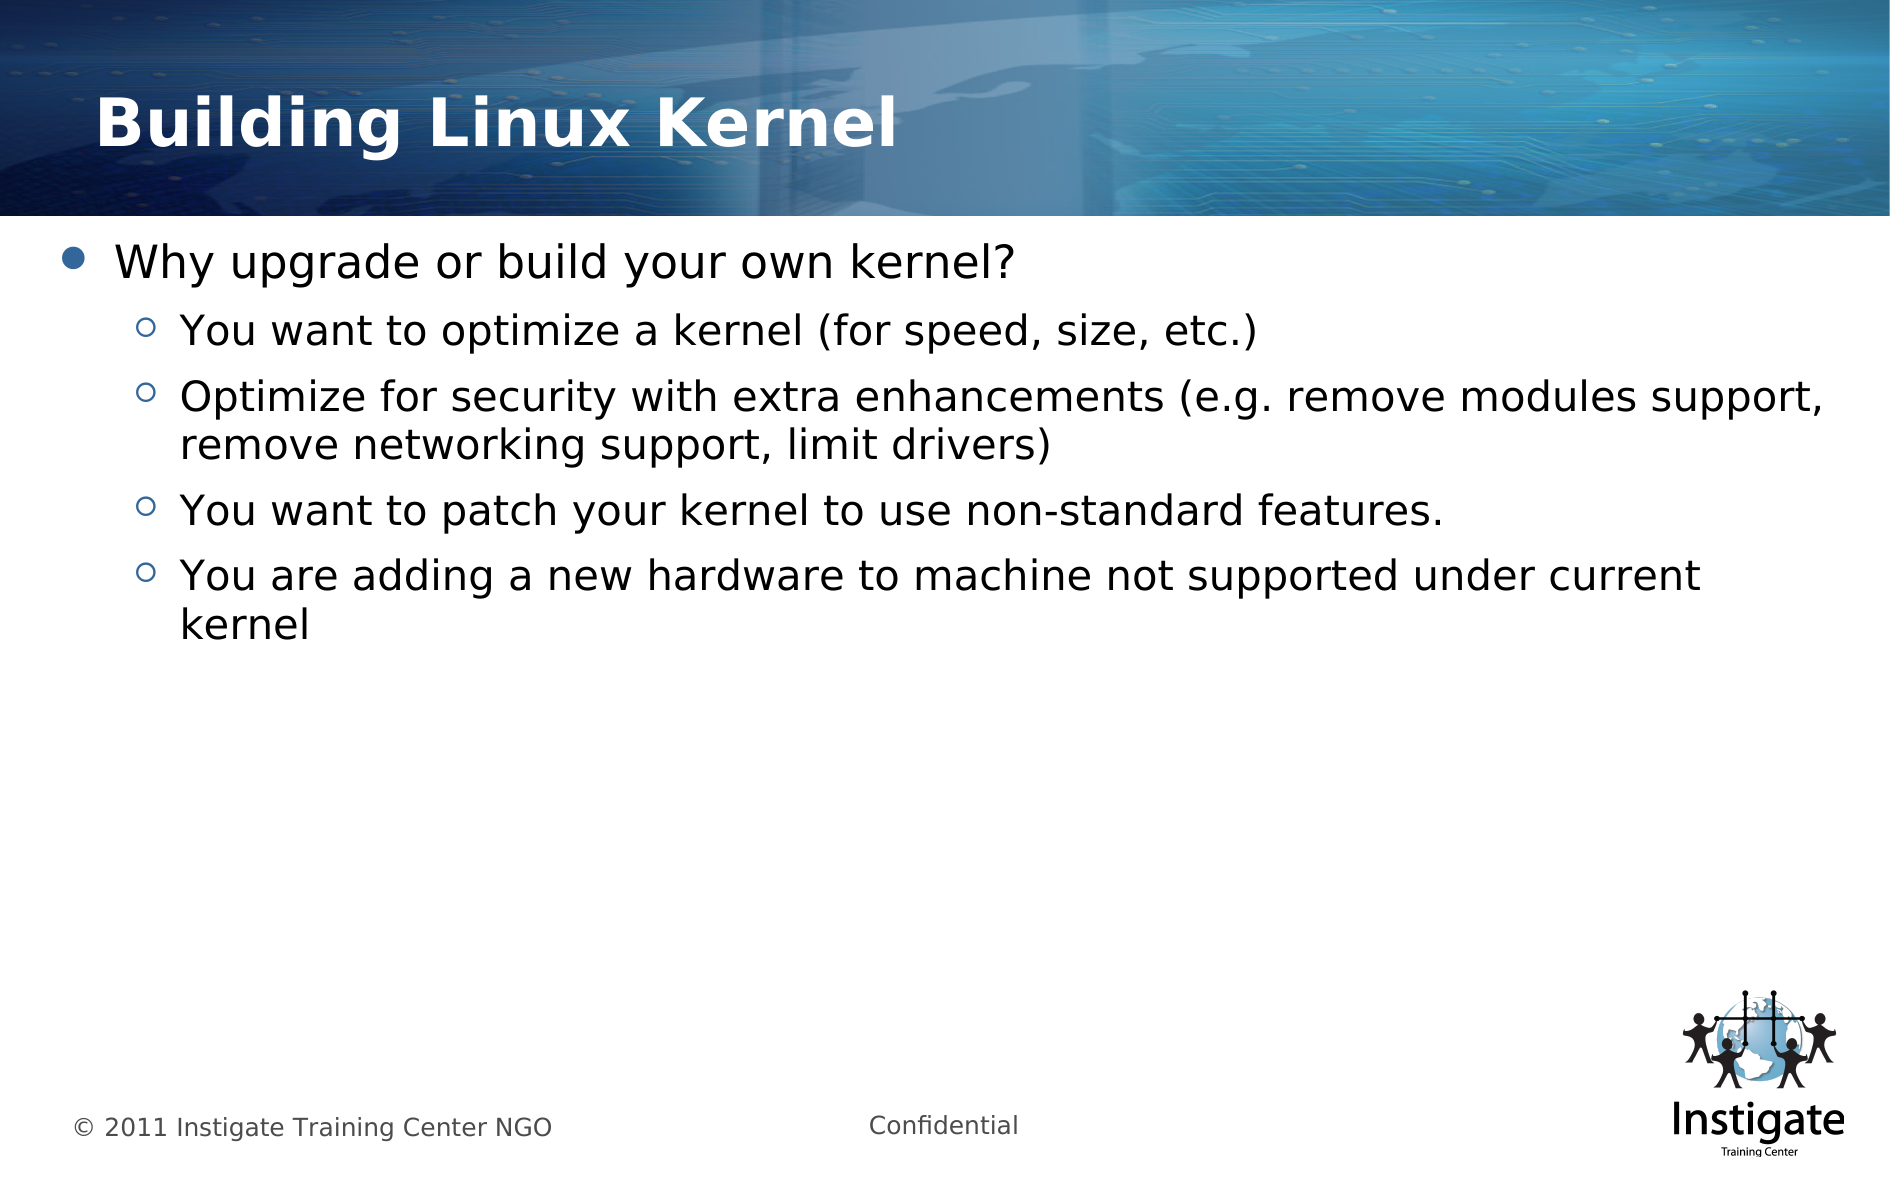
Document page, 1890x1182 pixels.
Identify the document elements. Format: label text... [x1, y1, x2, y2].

picture [0, 0, 1890, 216]
title Building Linux Kernel [94, 54, 1793, 210]
list Why upgrade or build your own kernel? You want to optimize a kernel (for speed, size, etc.) Optimize for security with extra enhancements (e.g. remove modules support, remove networking support, limit drivers) You want to patch your kernel to use non-standard features. You are adding a new hardware to machine not supported under current kernel [59, 236, 1831, 1001]
picture [1674, 990, 1844, 1157]
